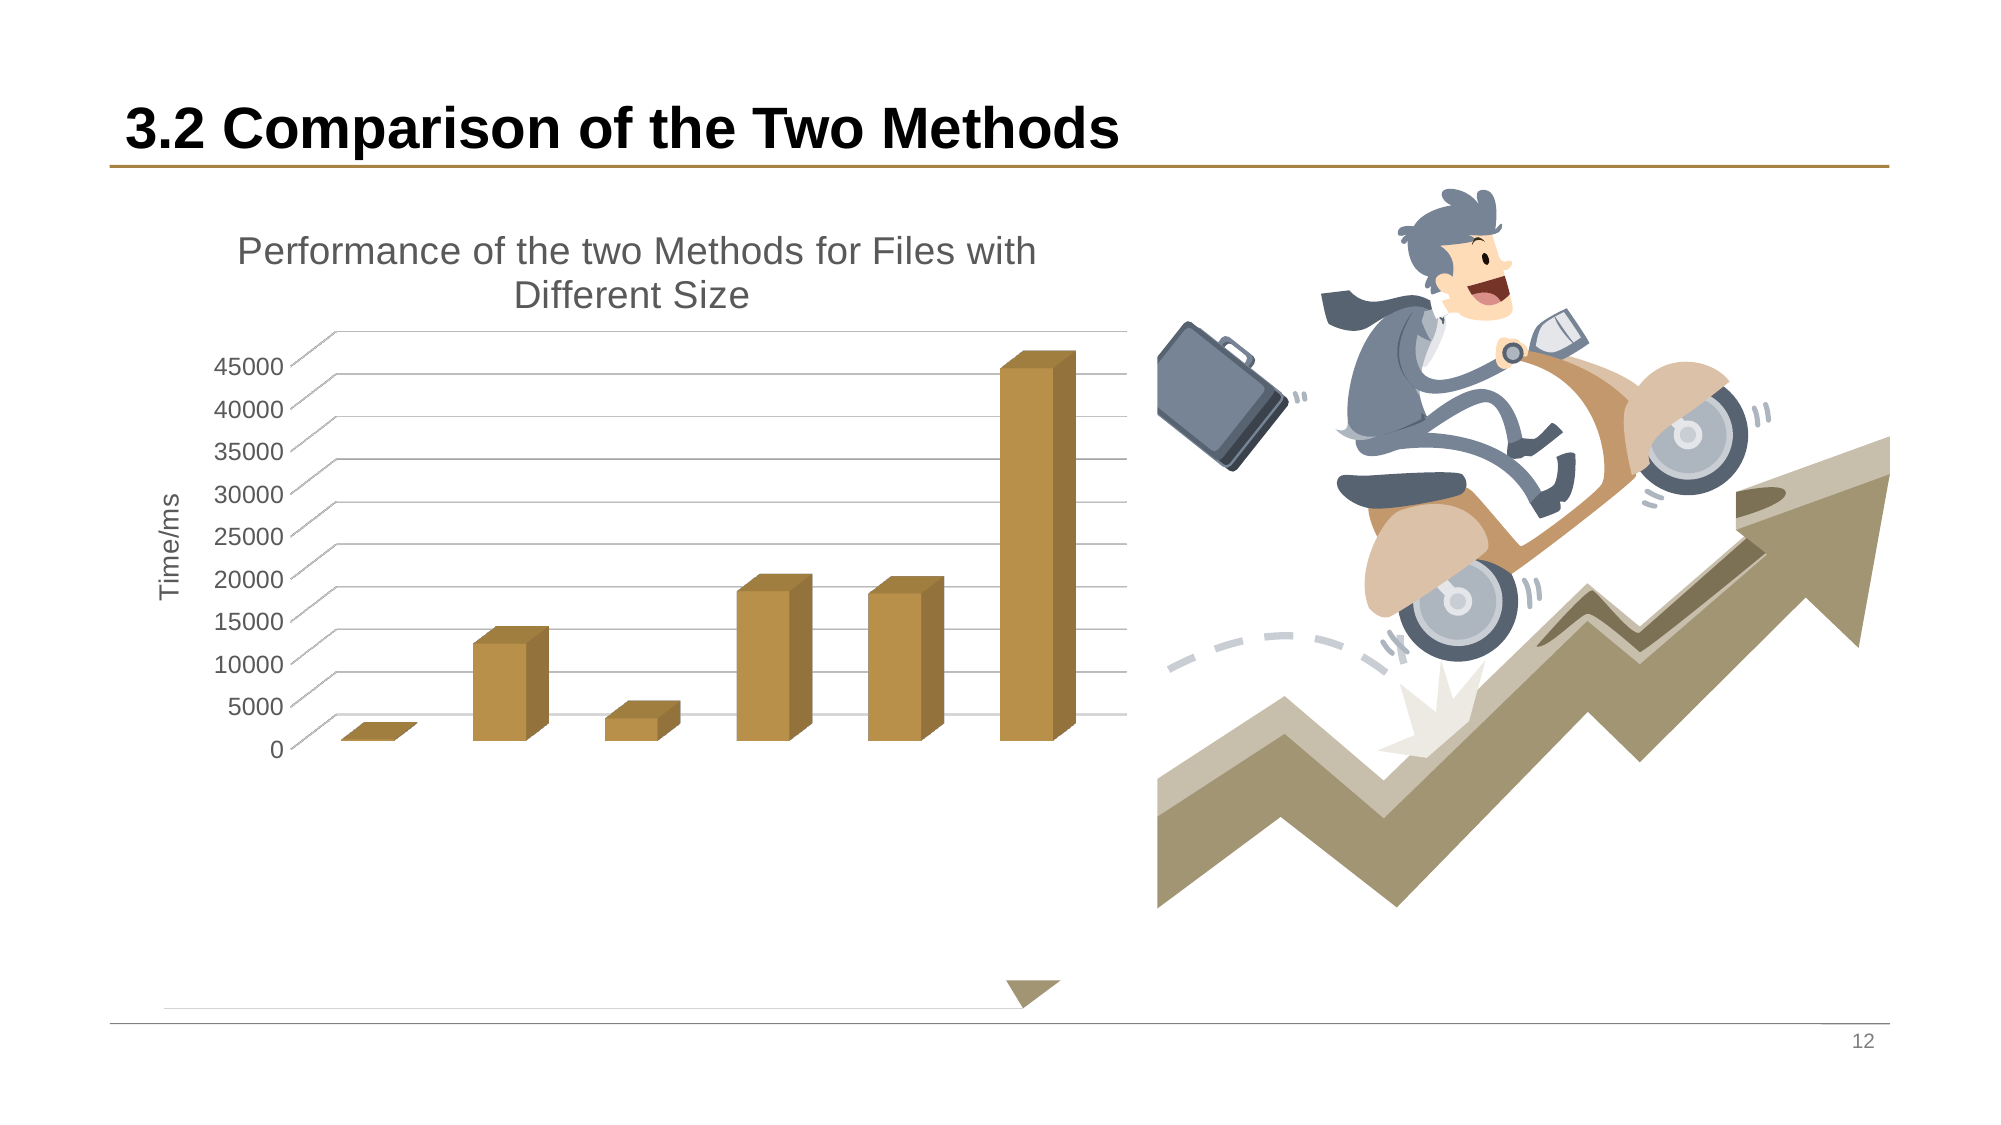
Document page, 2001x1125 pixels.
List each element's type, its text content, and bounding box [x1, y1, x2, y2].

text_box [1644, 488, 1665, 501]
title 3.2 Comparison of the Two Methods [109, 0, 1890, 169]
chart [118, 193, 1158, 981]
slide_number <编号> [1412, 1023, 1890, 1058]
text_box [1158, 188, 1890, 909]
text_box [1387, 629, 1410, 655]
text_box [1641, 500, 1658, 509]
text_box [1380, 639, 1395, 656]
text_box [1158, 321, 1280, 465]
text_box [1301, 391, 1308, 402]
text_box [1006, 981, 1060, 1008]
text_box [1533, 577, 1542, 601]
text_box [1763, 402, 1772, 423]
text_box [1751, 405, 1761, 428]
text_box [1226, 394, 1289, 472]
text_box [1292, 391, 1300, 404]
text_box [1521, 577, 1533, 610]
